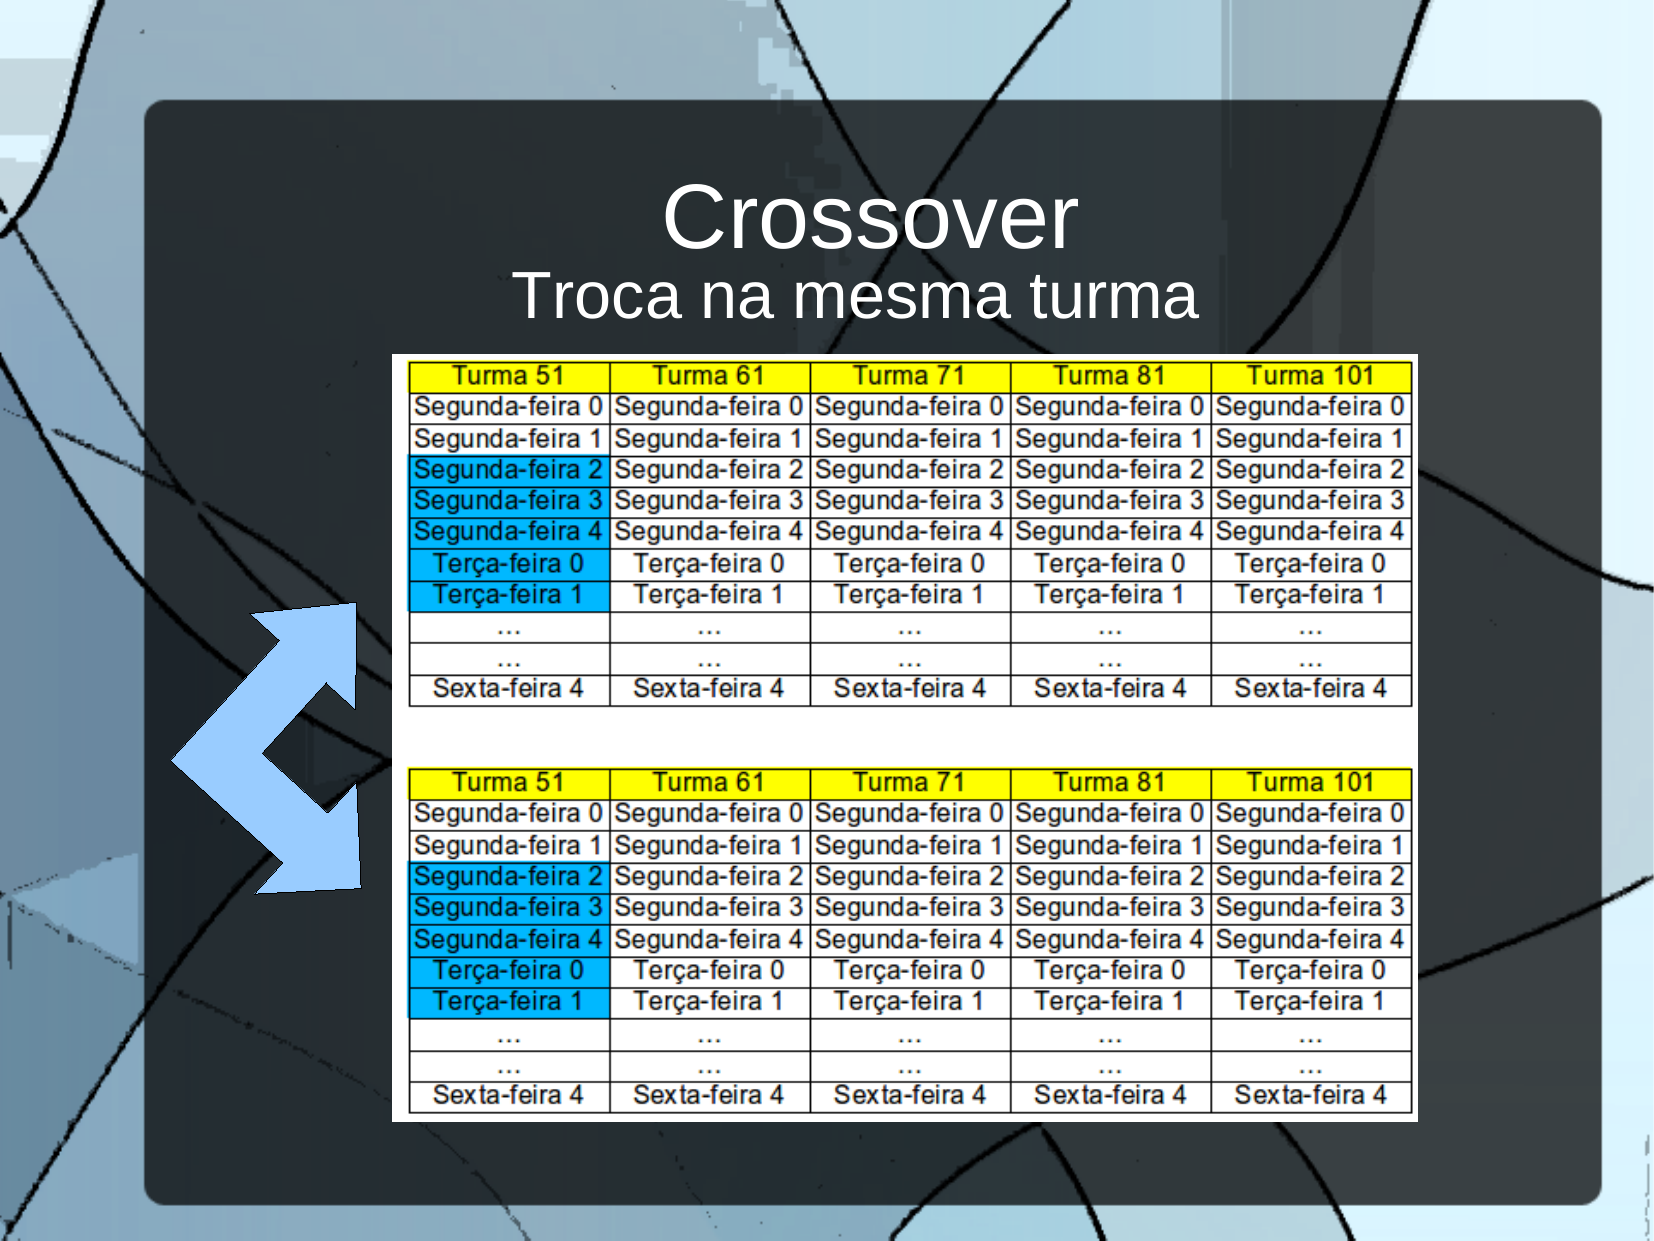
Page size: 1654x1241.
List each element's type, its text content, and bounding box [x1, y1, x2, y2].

title Crossover [159, 115, 1583, 318]
picture [0, 0, 1654, 1241]
text_box [170, 602, 362, 895]
subtitle Troca na mesma turma [206, 257, 1506, 333]
